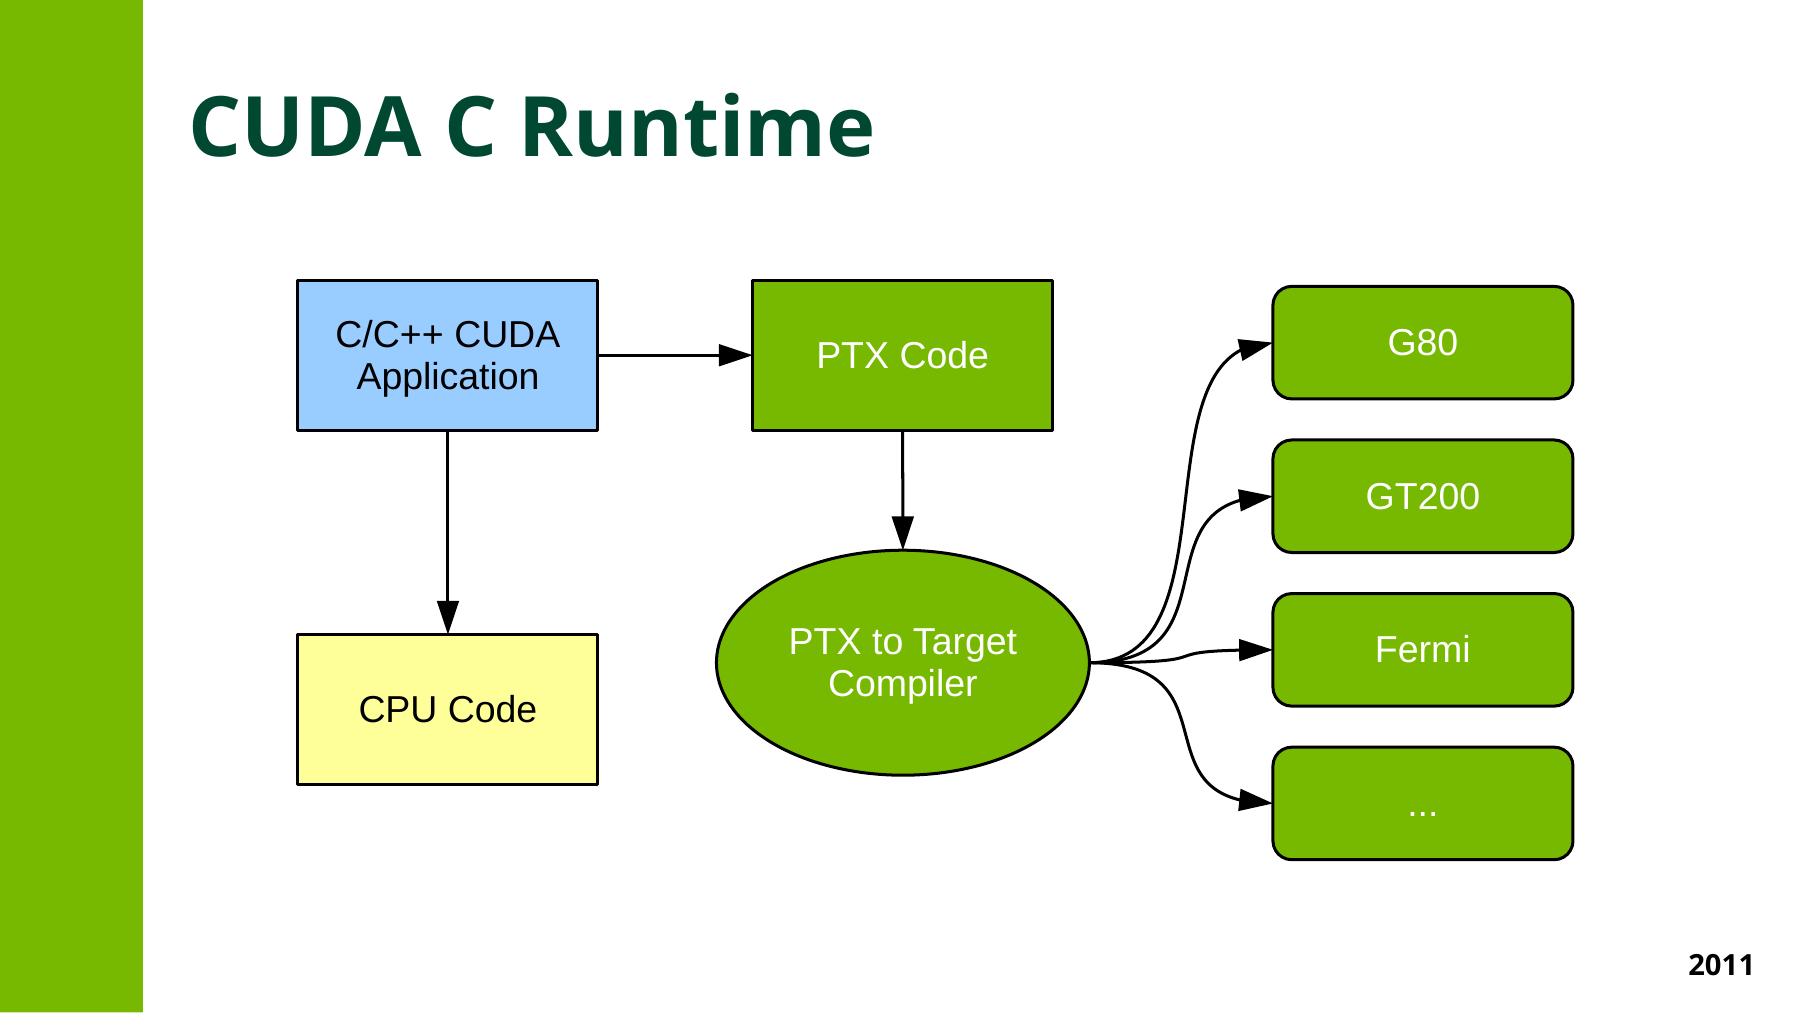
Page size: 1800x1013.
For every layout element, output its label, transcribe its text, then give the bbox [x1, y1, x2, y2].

title CUDA C Runtime [188, 40, 1733, 211]
text_box C/C++ CUDA Application [297, 280, 598, 431]
text_box G80 [1272, 286, 1573, 399]
text_box PTX Code [752, 280, 1053, 431]
text_box Fermi [1272, 593, 1573, 707]
text_box PTX to Target Compiler [716, 550, 1090, 776]
text_box CPU Code [297, 634, 598, 785]
text_box ... [1272, 747, 1573, 860]
text_box GT200 [1272, 439, 1573, 553]
